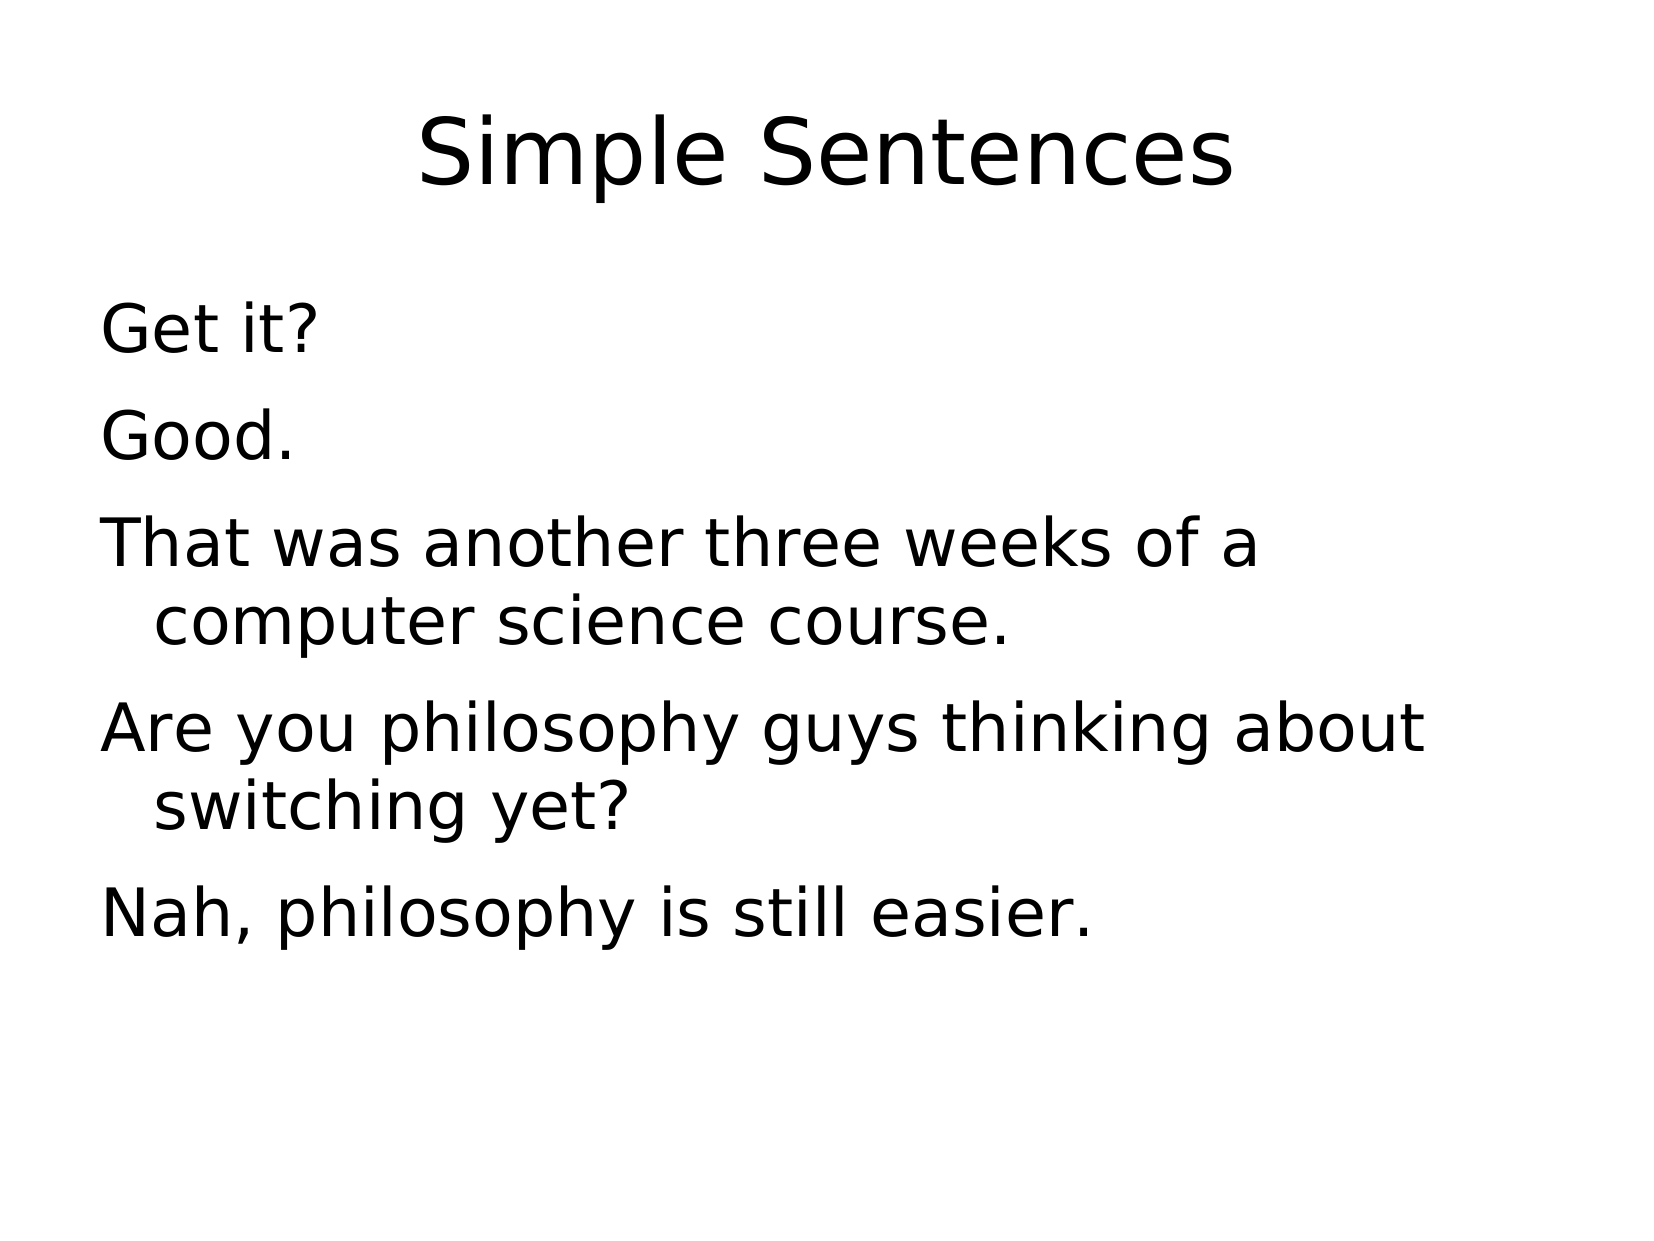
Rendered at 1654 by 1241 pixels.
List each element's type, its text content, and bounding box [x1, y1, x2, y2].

list Get it? Good. That was another three weeks of a computer science course. Are you philosophy guys thinking about switching yet? Nah, philosophy is still easier. [82, 290, 1571, 1109]
title Simple Sentences [82, 49, 1571, 257]
